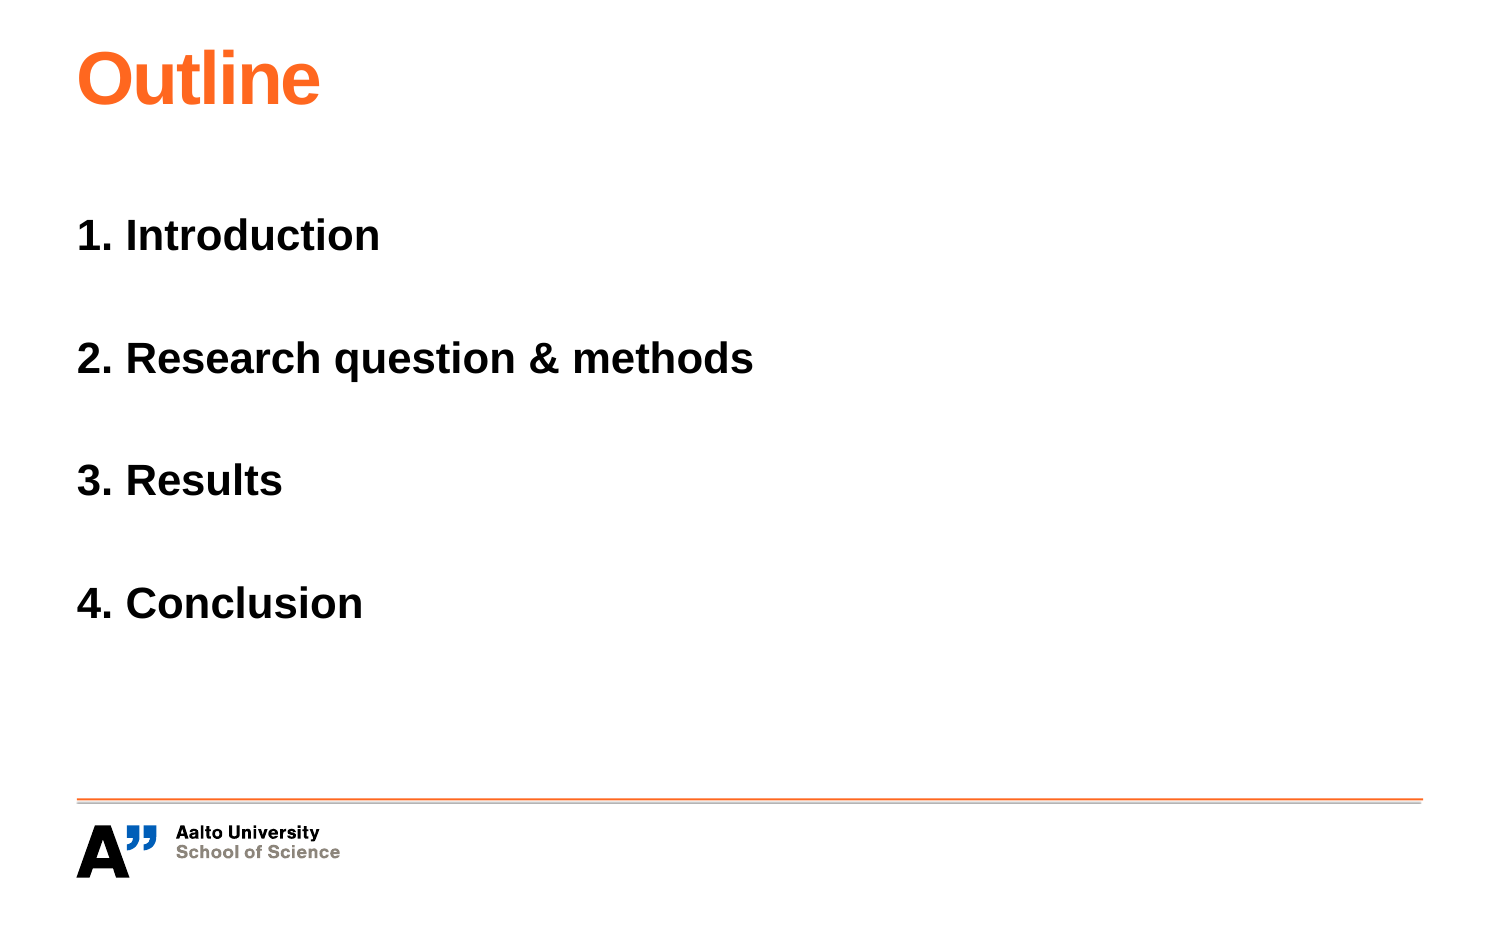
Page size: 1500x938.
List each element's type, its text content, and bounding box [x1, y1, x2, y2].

list 1. Introduction 2. Research question & methods 3. Results 4. Conclusion [76, 206, 1424, 755]
title Outline [76, 43, 1424, 206]
